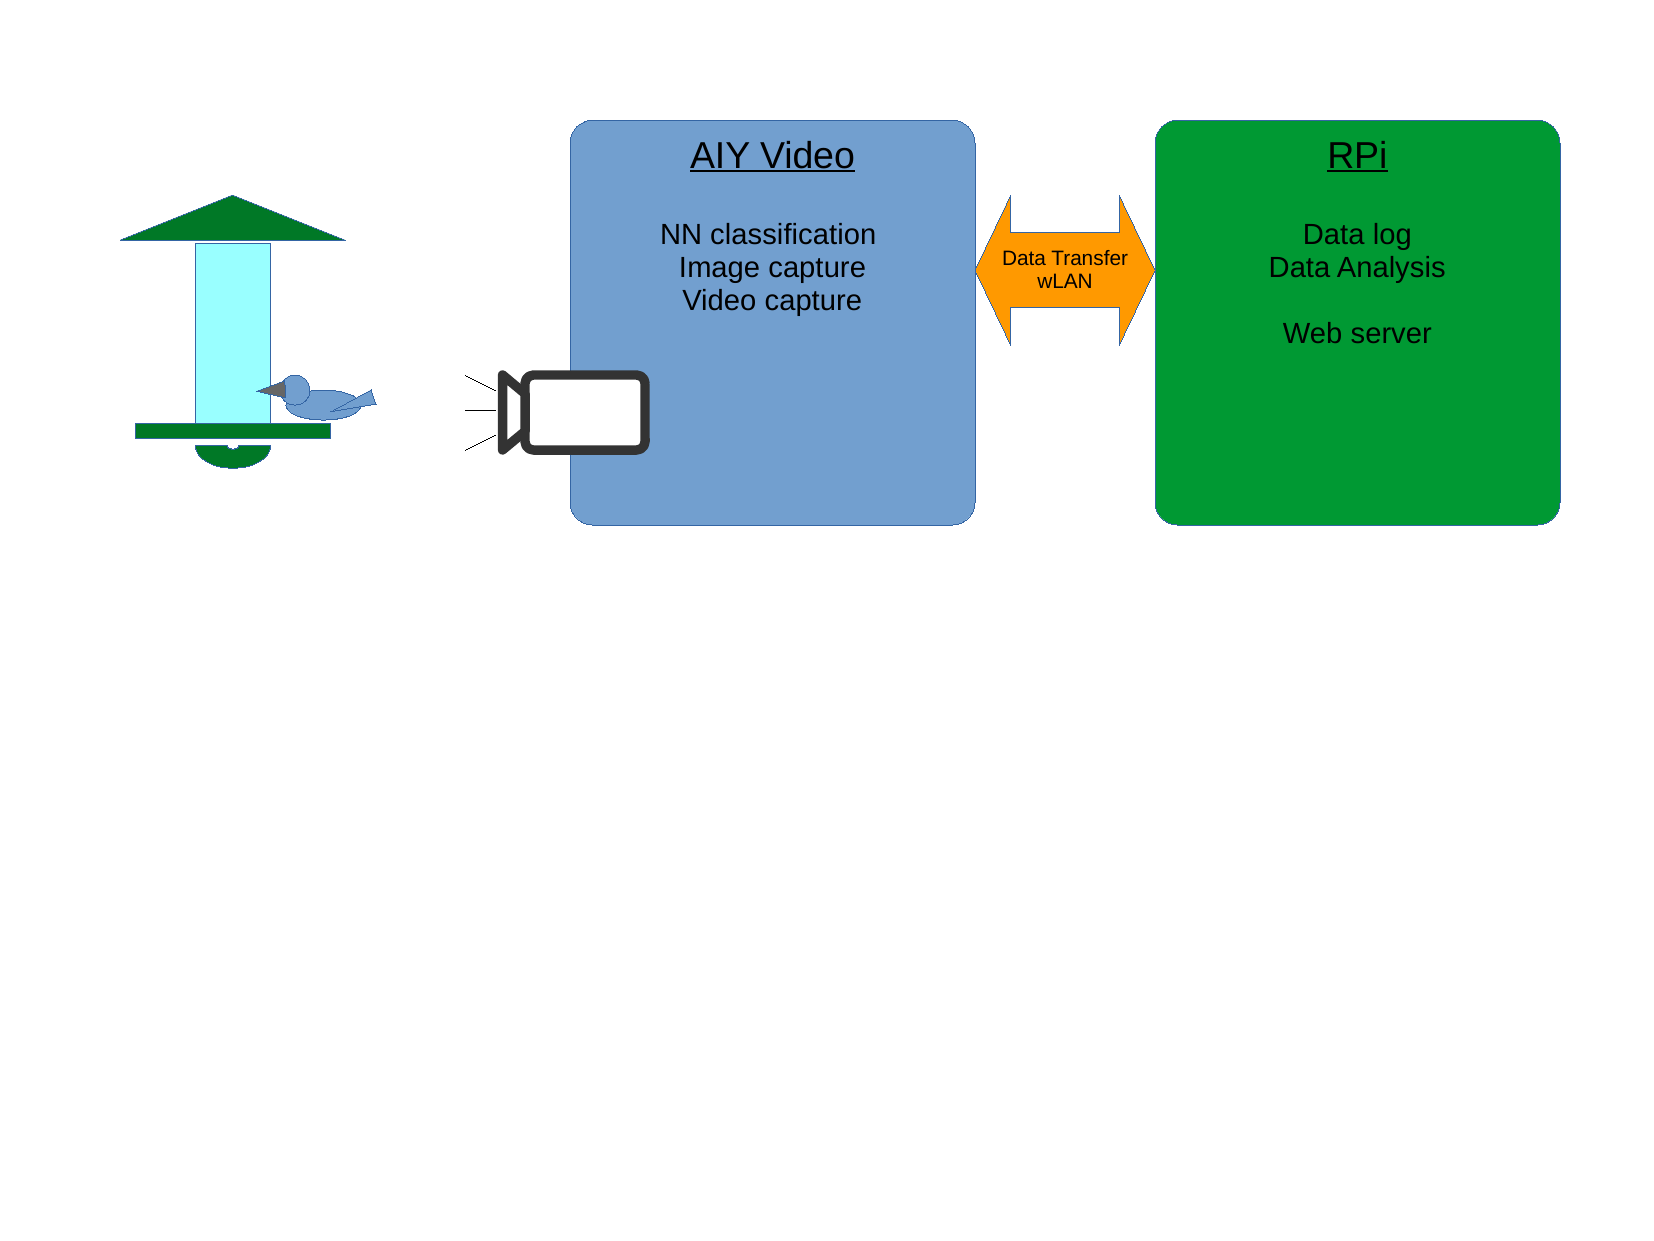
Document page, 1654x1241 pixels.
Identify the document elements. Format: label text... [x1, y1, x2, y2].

text_box [502, 374, 646, 451]
text_box [135, 243, 377, 439]
text_box Data Transfer wLAN [975, 195, 1156, 346]
text_box [195, 445, 271, 469]
text_box AIY Video NN classification Image capture Video capture [570, 120, 976, 526]
text_box [120, 195, 346, 241]
text_box RPi Data log Data Analysis Web server [1155, 120, 1561, 526]
